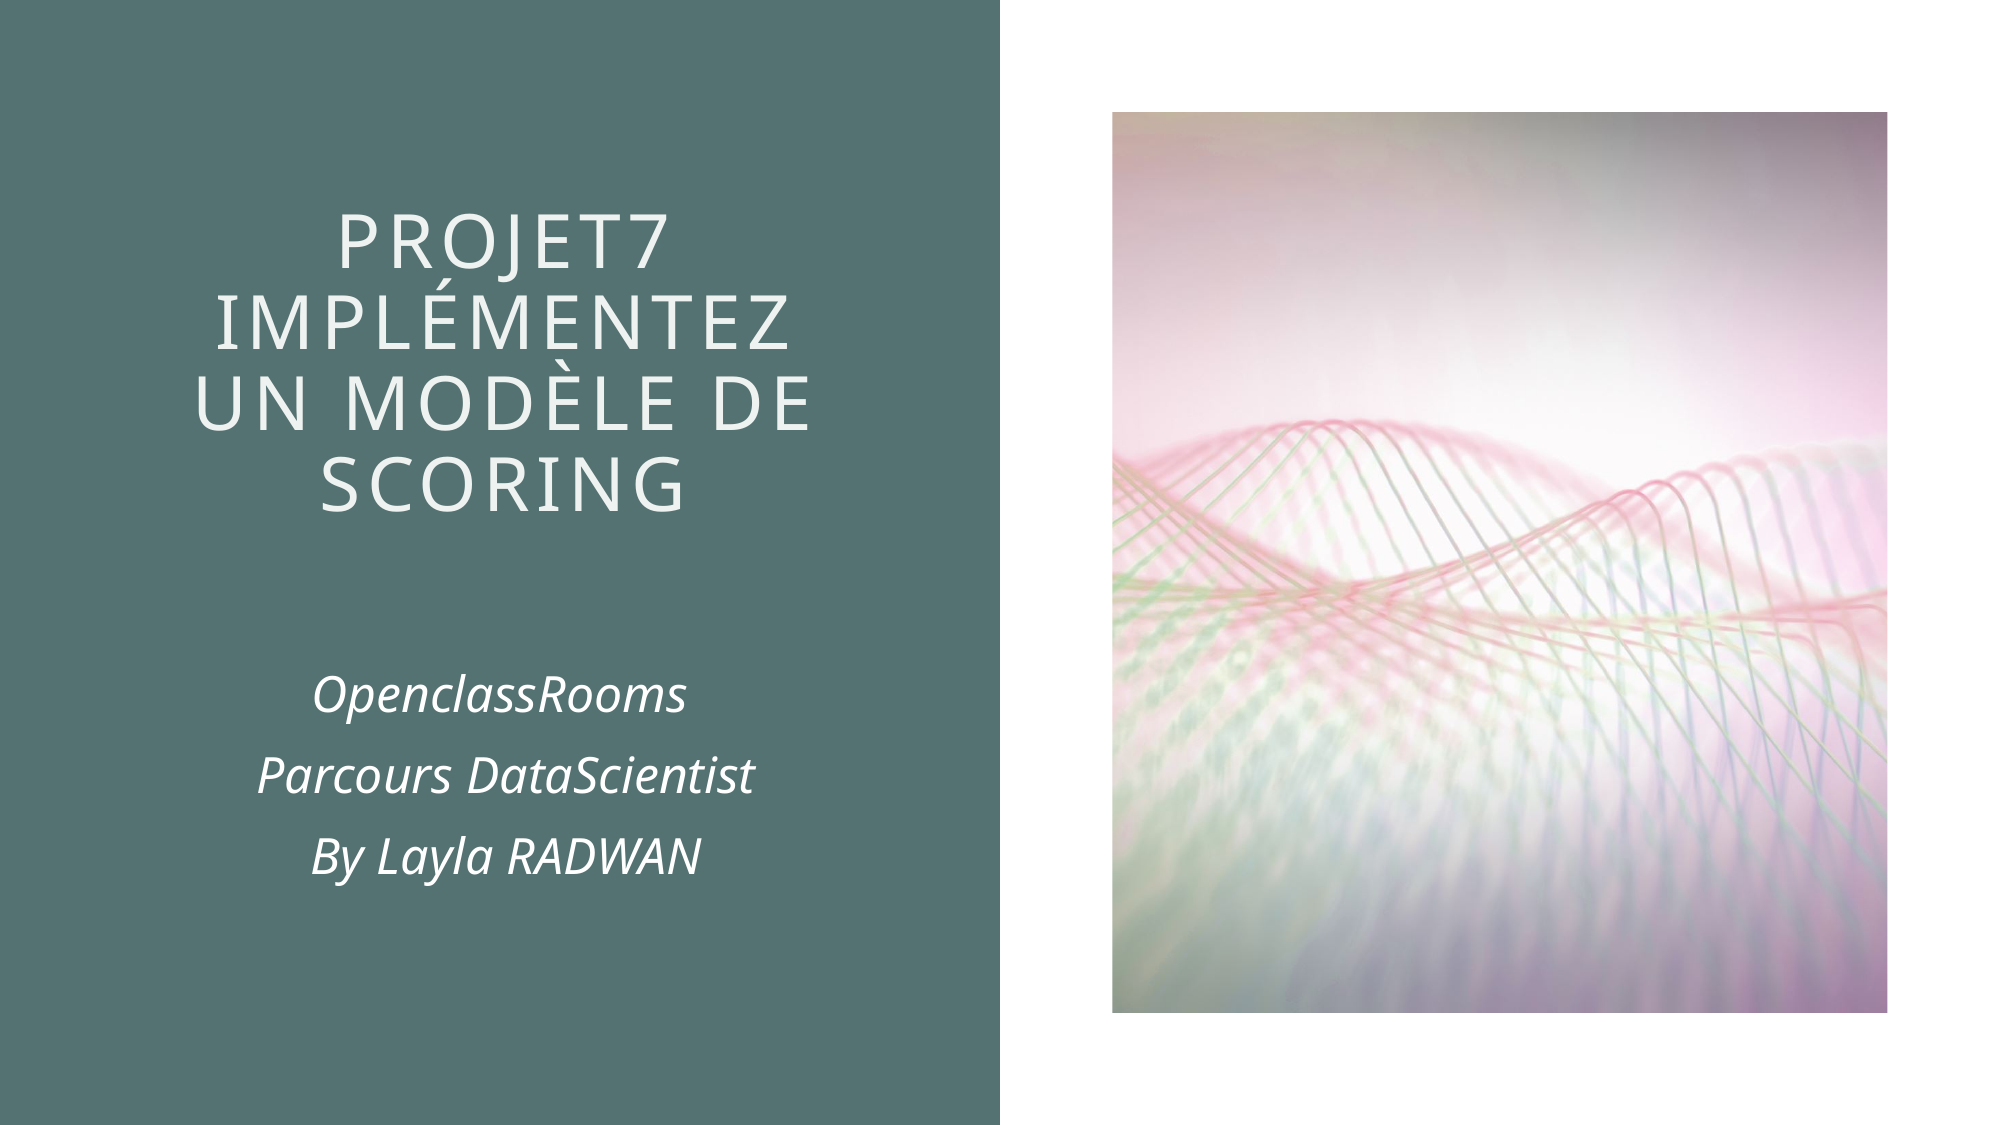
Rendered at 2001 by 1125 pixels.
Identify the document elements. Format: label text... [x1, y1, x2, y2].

picture [1112, 112, 1888, 1013]
subtitle OpenclassRooms Parcours DataScientist By Layla RADWAN [163, 655, 850, 1013]
title projet7 Implémentez un modèle de scoring [163, 112, 850, 626]
text_box [0, 0, 2000, 1125]
